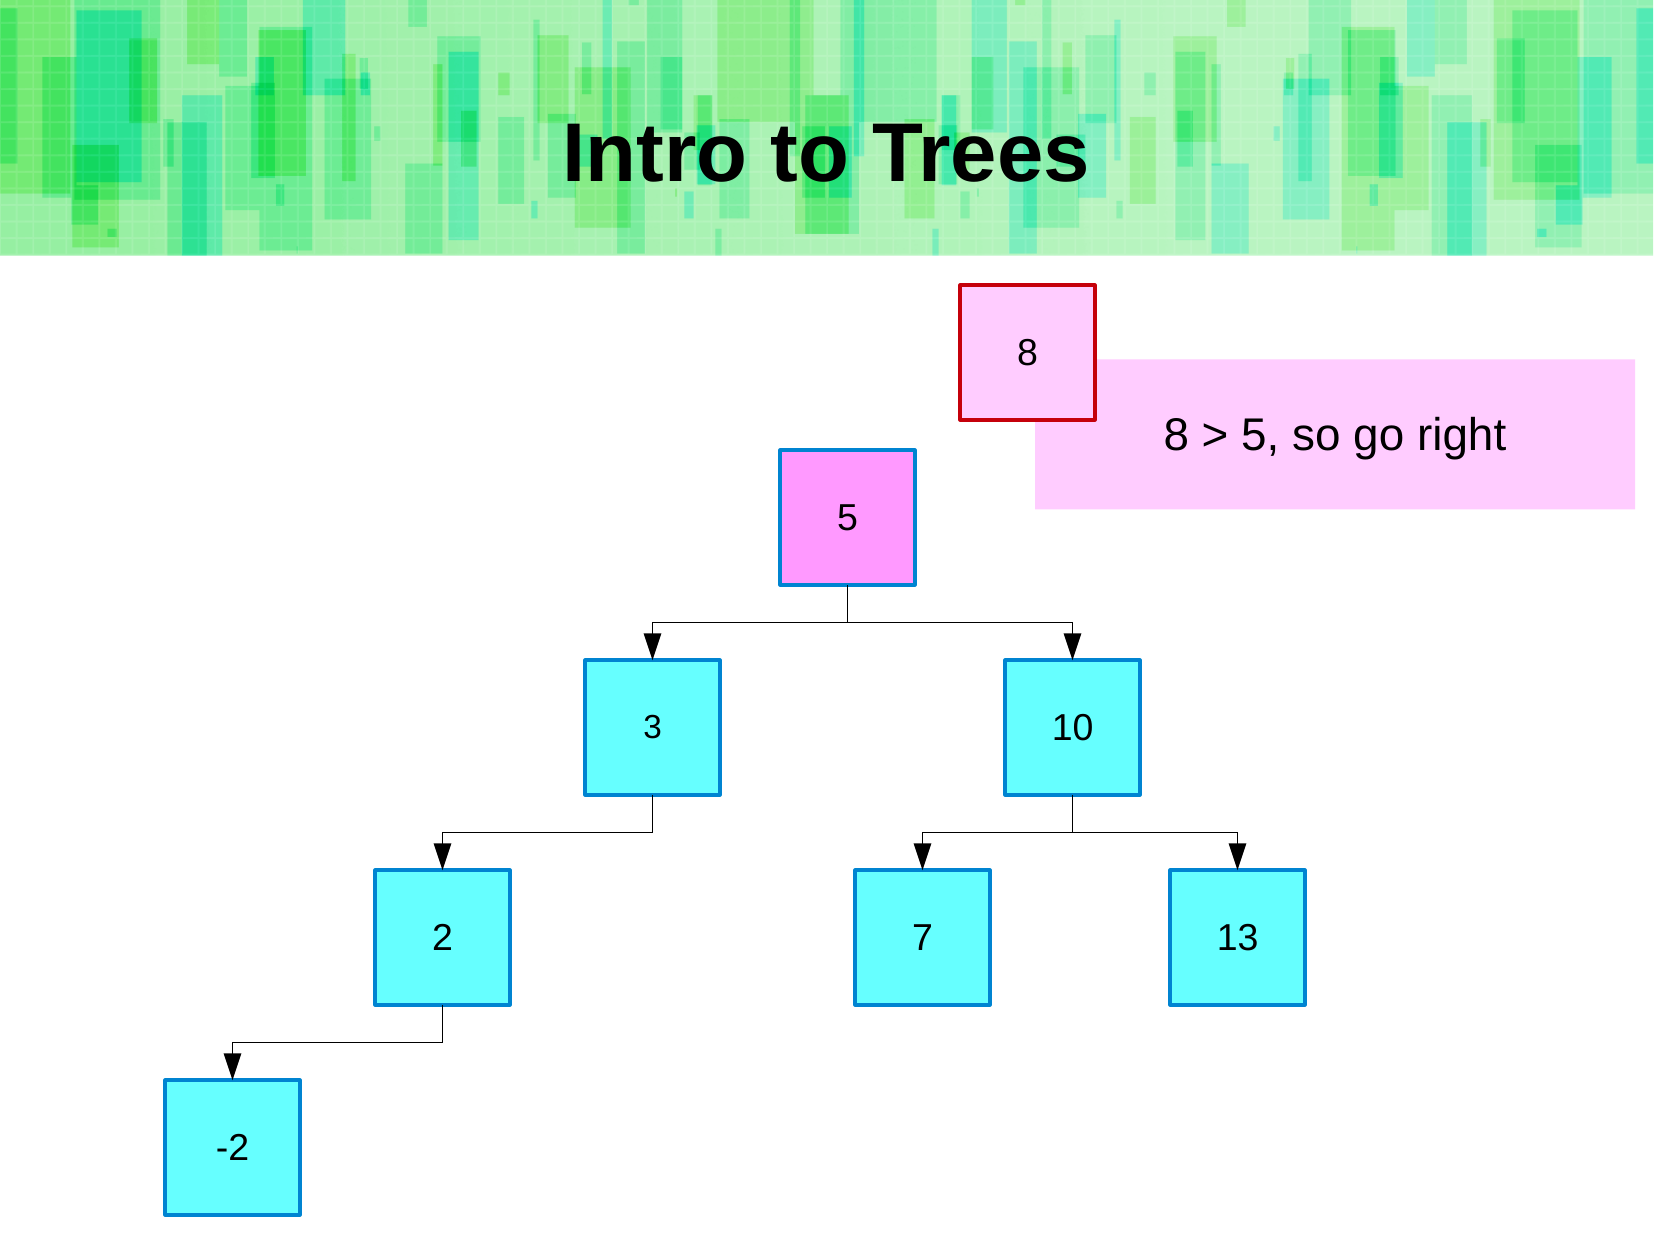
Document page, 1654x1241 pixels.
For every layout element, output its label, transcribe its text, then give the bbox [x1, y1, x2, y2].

text_box 5 [780, 450, 916, 586]
text_box 2 [375, 870, 511, 1006]
text_box 13 [1170, 870, 1306, 1006]
text_box 10 [1005, 660, 1141, 796]
text_box 8 > 5, so go right [1035, 359, 1636, 510]
text_box 7 [855, 870, 991, 1006]
text_box 8 [960, 285, 1096, 421]
text_box -2 [165, 1080, 301, 1216]
text_box 3 [585, 660, 721, 796]
picture [0, 0, 1654, 1241]
title Intro to Trees [82, 49, 1571, 257]
